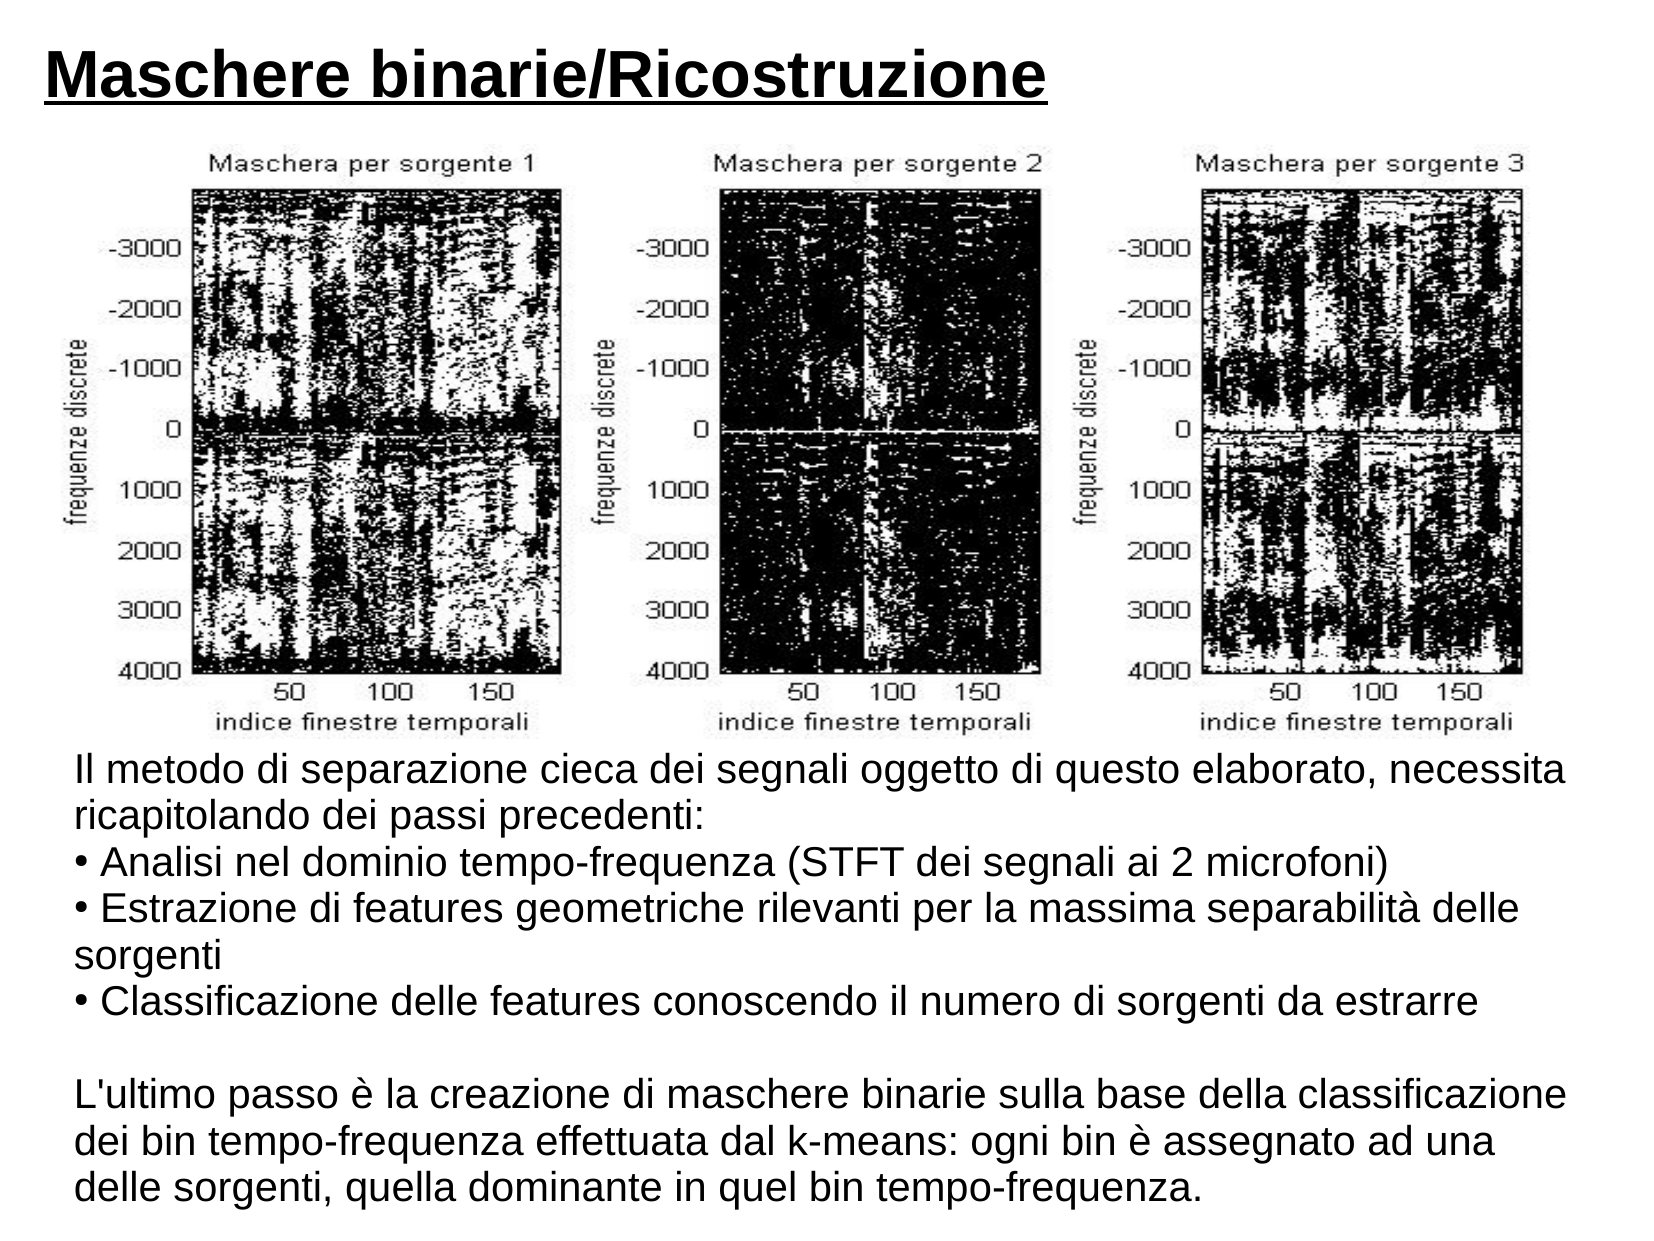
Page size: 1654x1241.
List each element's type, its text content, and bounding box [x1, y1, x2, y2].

text_box Maschere binarie/Ricostruzione [29, 29, 1388, 120]
picture [0, 144, 1654, 739]
text_box Il metodo di separazione cieca dei segnali oggetto di questo elaborato, necessita ricapitolando dei passi precedenti: Analisi nel dominio tempo-frequenza (STFT dei segnali ai 2 microfoni) Estrazione di features geometriche rilevanti per la massima separabilità delle sorgenti Classificazione delle features conoscendo il numero di sorgenti da estrarre L'ultimo passo è la creazione di maschere binarie sulla base della classificazione dei bin tempo-frequenza effettuata dal k-means: ogni bin è assegnato ad una delle sorgenti, quella dominante in quel bin tempo-frequenza. [59, 738, 1595, 1221]
